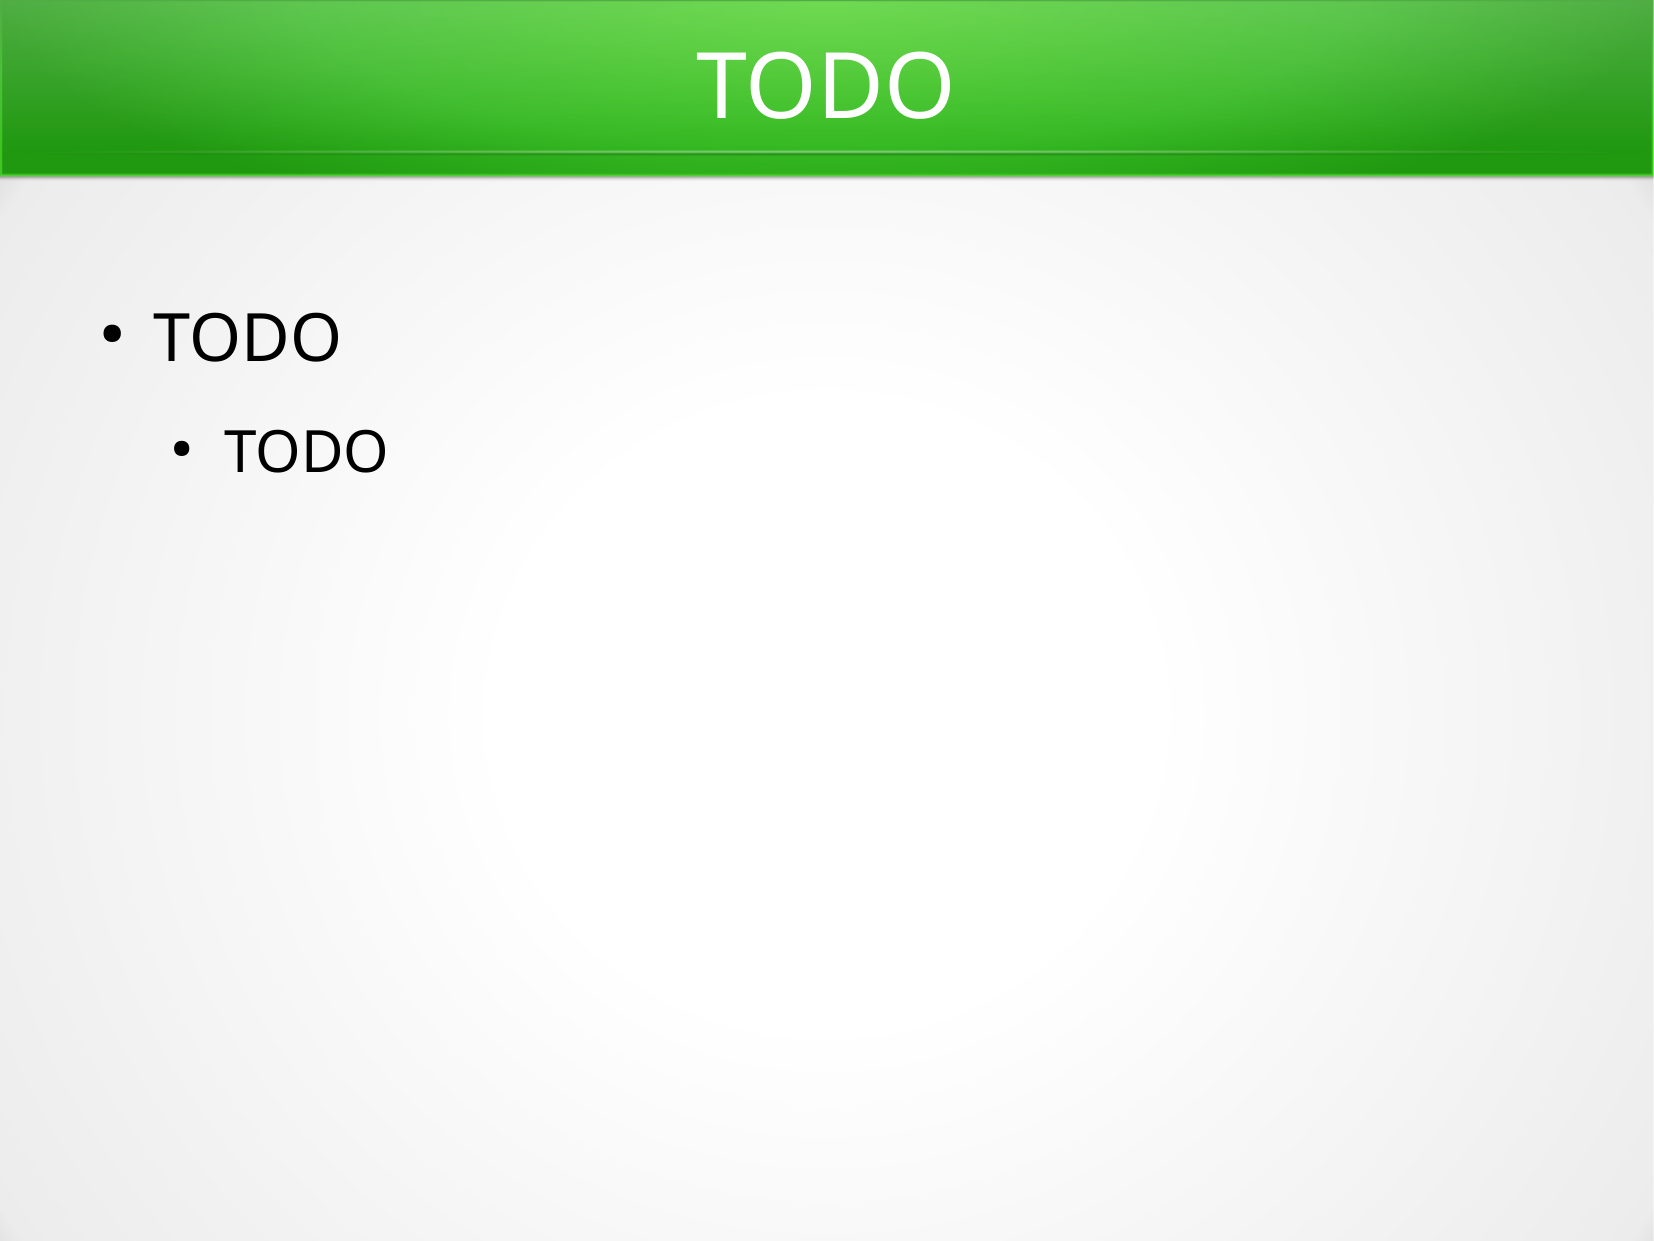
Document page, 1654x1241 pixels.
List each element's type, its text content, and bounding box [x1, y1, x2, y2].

title TODO [82, 11, 1571, 154]
picture [0, 0, 1654, 1241]
list TODO TODO [82, 290, 1654, 1158]
